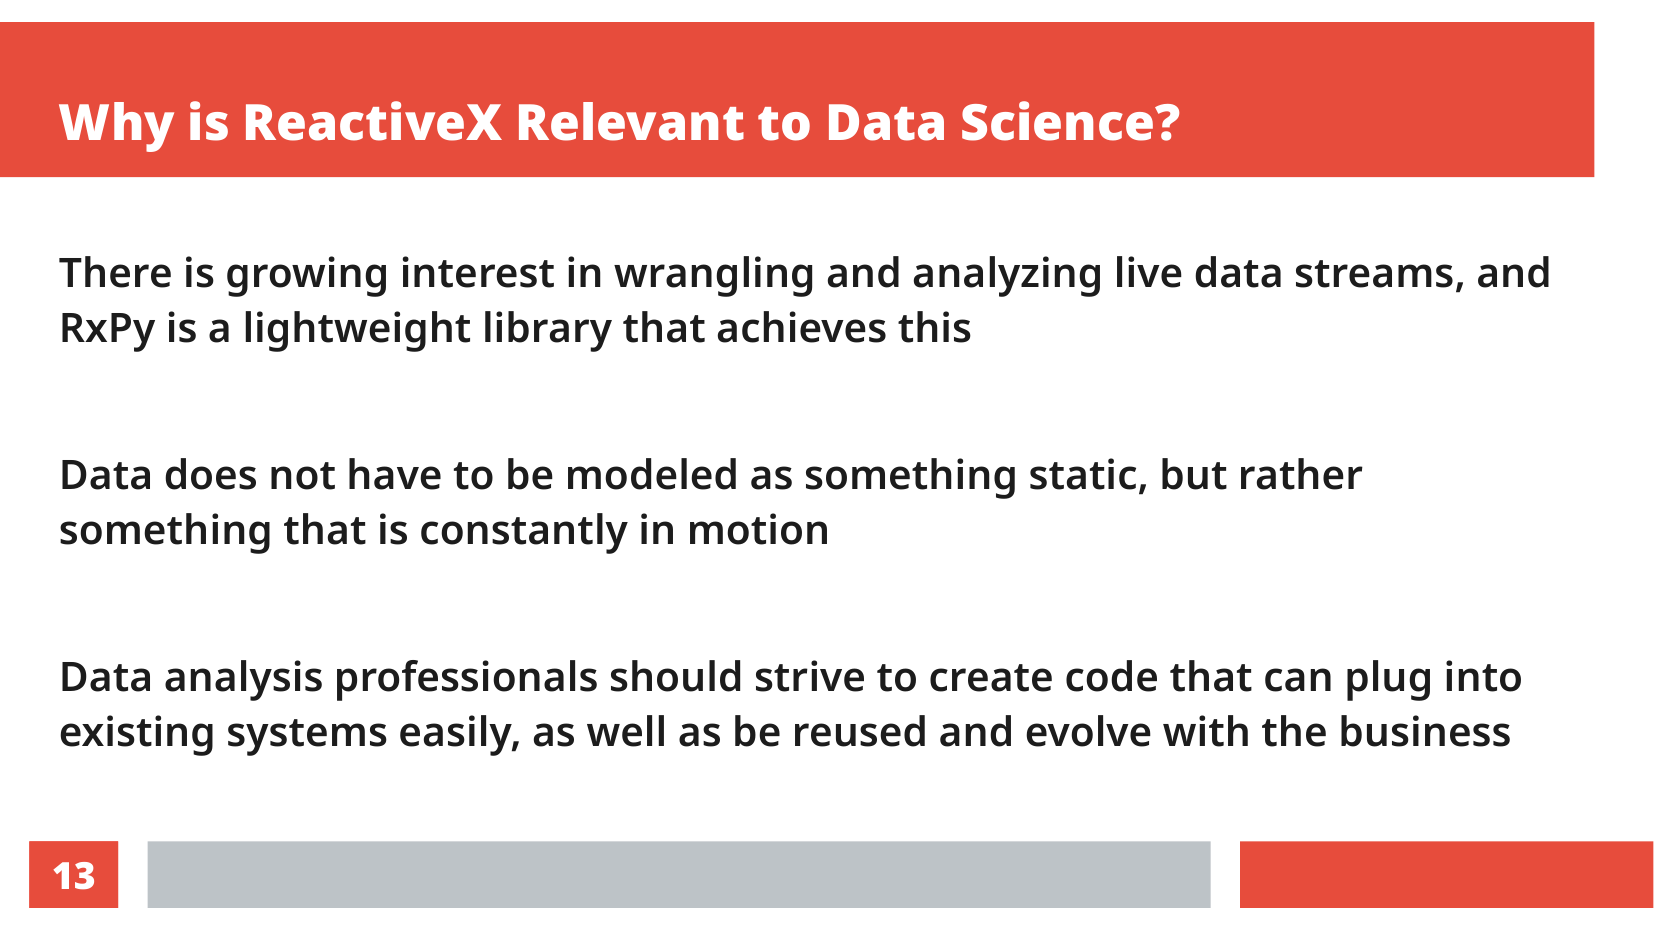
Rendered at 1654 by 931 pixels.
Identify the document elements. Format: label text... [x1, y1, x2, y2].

title Why is ReactiveX Relevant to Data Science? [58, 44, 1595, 155]
list There is growing interest in wrangling and analyzing live data streams, and RxPy is a lightweight library that achieves this Data does not have to be modeled as something static, but rather something that is constantly in motion Data analysis professionals should strive to create code that can plug into existing systems easily, as well as be reused and evolve with the business [58, 243, 1565, 820]
